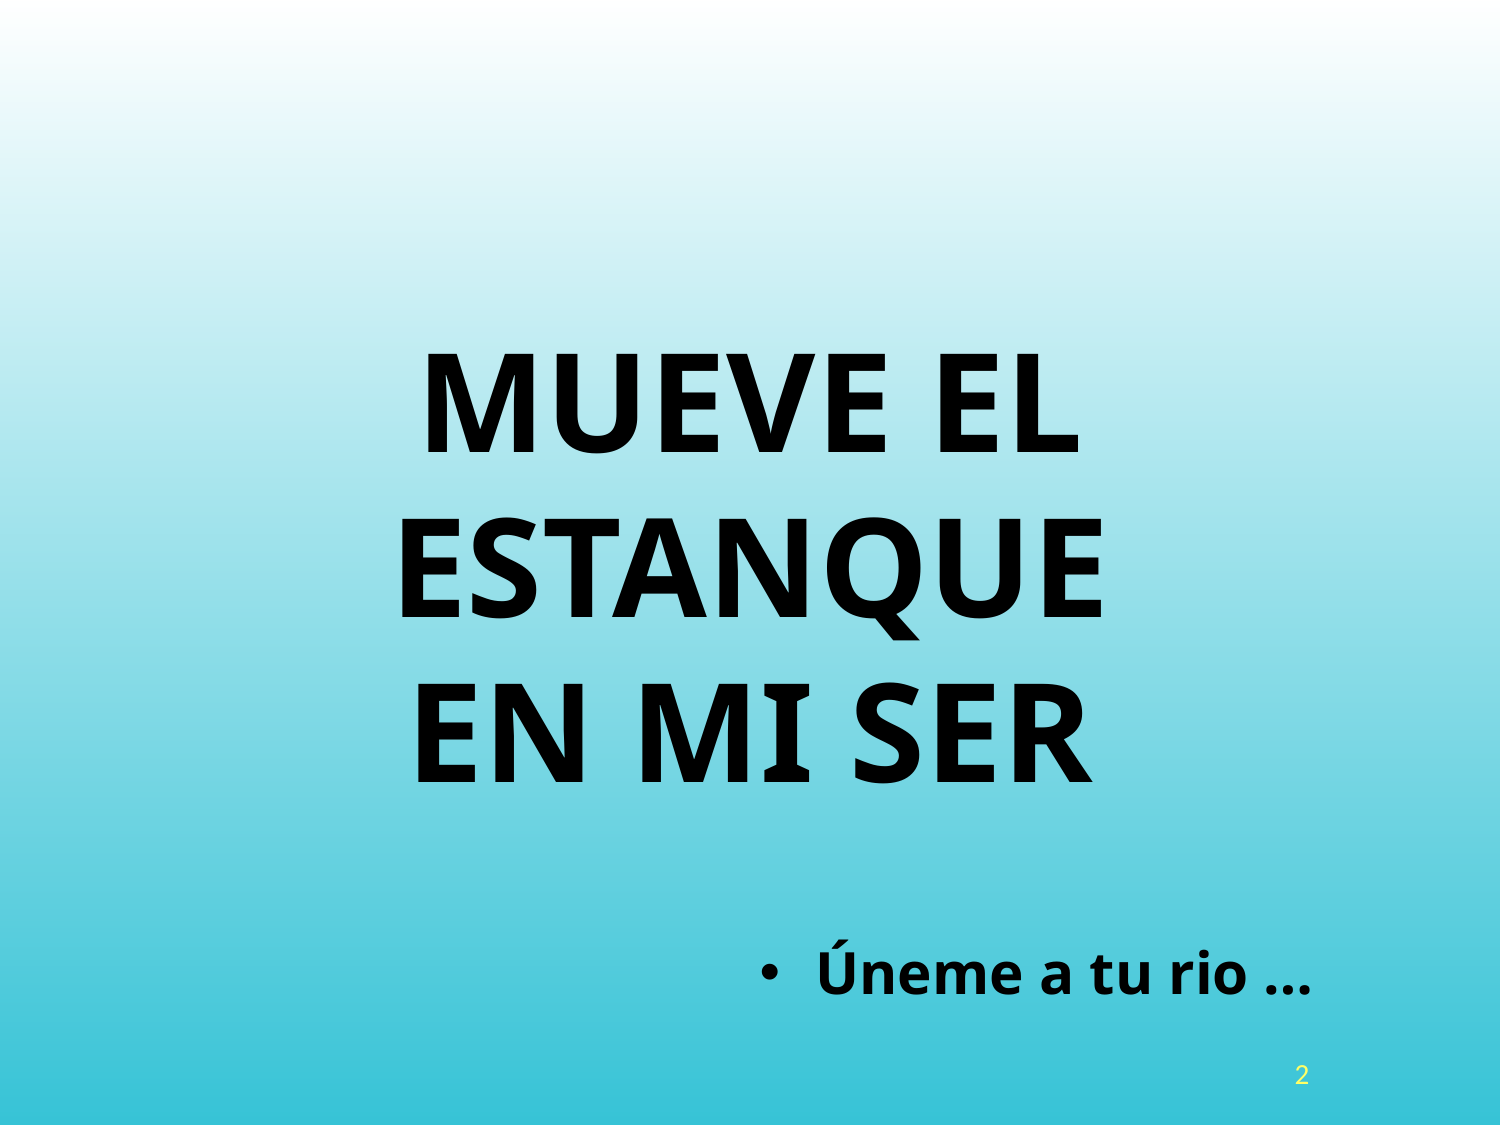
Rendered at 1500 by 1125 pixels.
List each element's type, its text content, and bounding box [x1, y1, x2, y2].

text_box <número> [974, 1042, 1325, 1103]
text_box Úneme a tu rio … [478, 928, 1329, 1012]
title MUEVE EL ESTANQUE EN MI SER [75, 468, 1426, 657]
